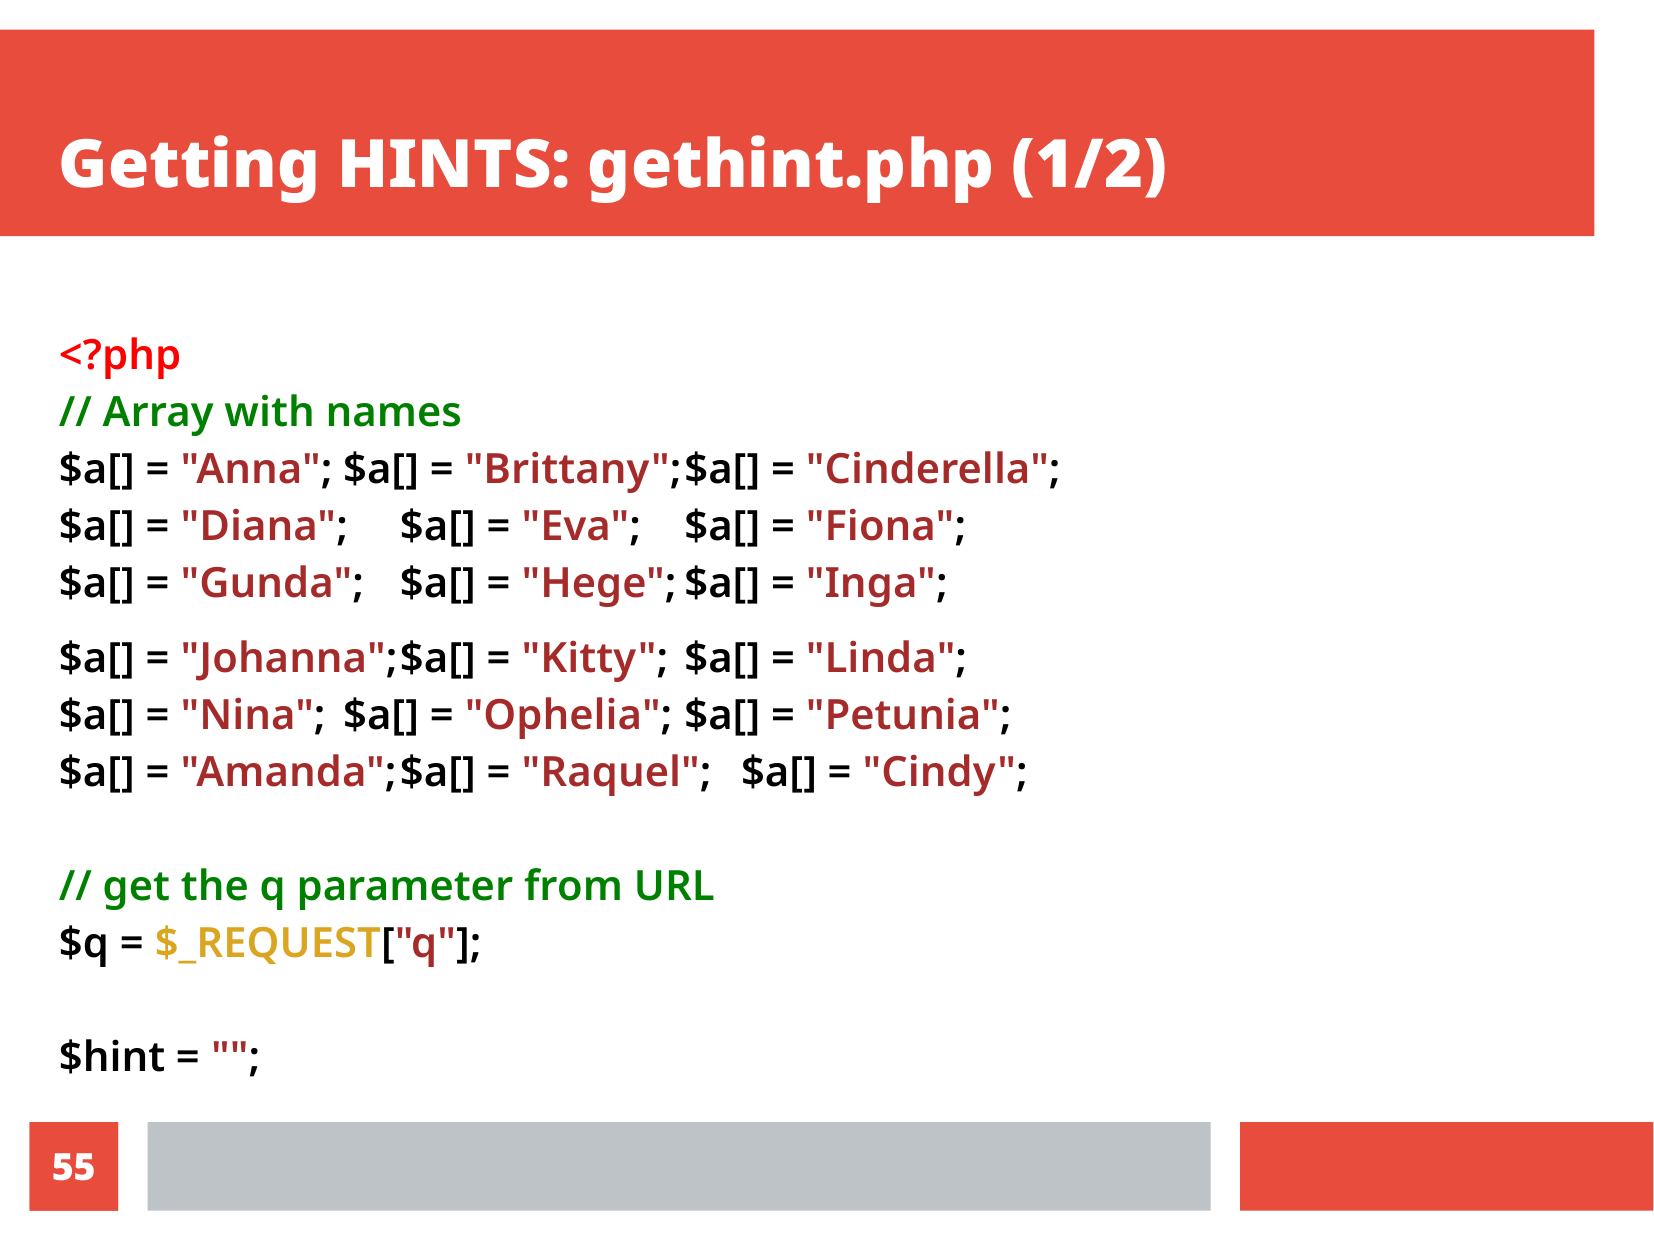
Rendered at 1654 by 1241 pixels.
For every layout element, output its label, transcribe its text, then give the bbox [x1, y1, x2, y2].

title Getting HINTS: gethint.php (1/2) [59, 59, 1595, 207]
list <?php // Array with names $a[] = "Anna"; $a[] = "Brittany"; $a[] = "Cinderella"; $a[] = "Diana"; $a[] = "Eva"; $a[] = "Fiona"; $a[] = "Gunda"; $a[] = "Hege"; $a[] = "Inga"; $a[] = "Johanna"; $a[] = "Kitty"; $a[] = "Linda"; $a[] = "Nina"; $a[] = "Ophelia"; $a[] = "Petunia"; $a[] = "Amanda"; $a[] = "Raquel"; $a[] = "Cindy"; // get the q parameter from URL $q = $_REQUEST["q"]; $hint = ""; [59, 324, 1565, 1093]
